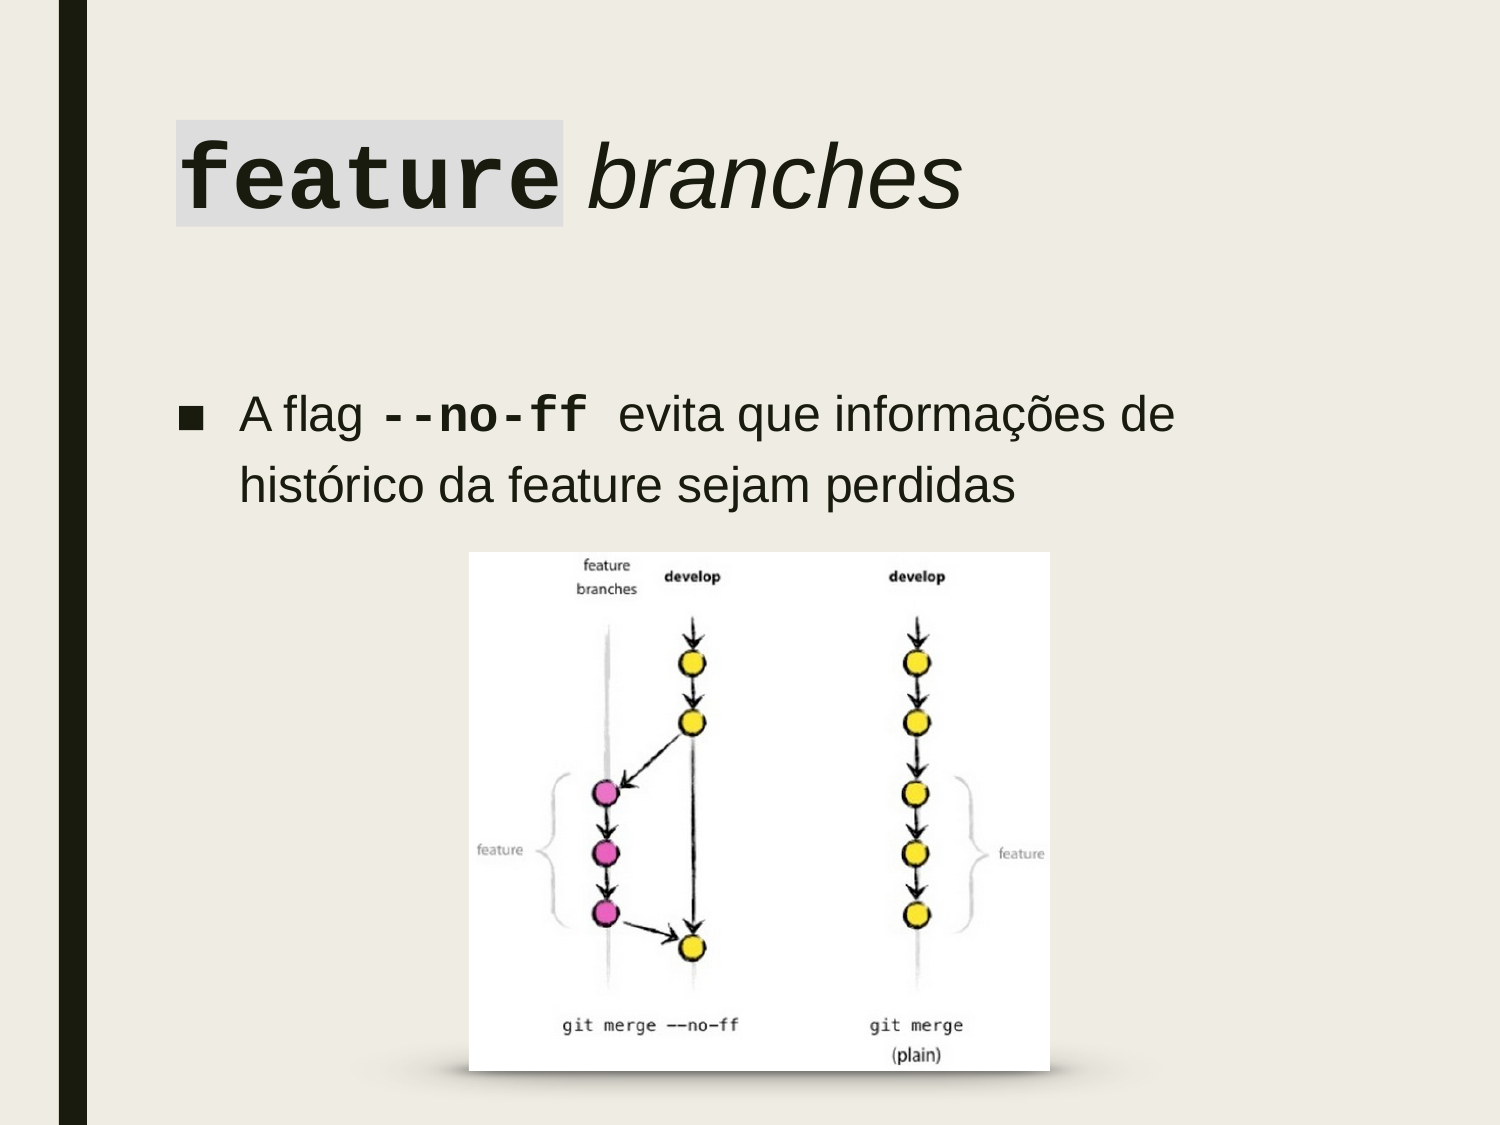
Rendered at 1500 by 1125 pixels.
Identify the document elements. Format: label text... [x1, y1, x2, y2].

text_box [218, 552, 1300, 1125]
text_box ■ [174, 381, 206, 444]
text_box histórico da feature sejam perdidas [237, 450, 1020, 513]
text_box A flag --no-ff evita que informações de [237, 379, 1252, 442]
text_box feature [176, 119, 533, 227]
title branches [533, 114, 967, 305]
